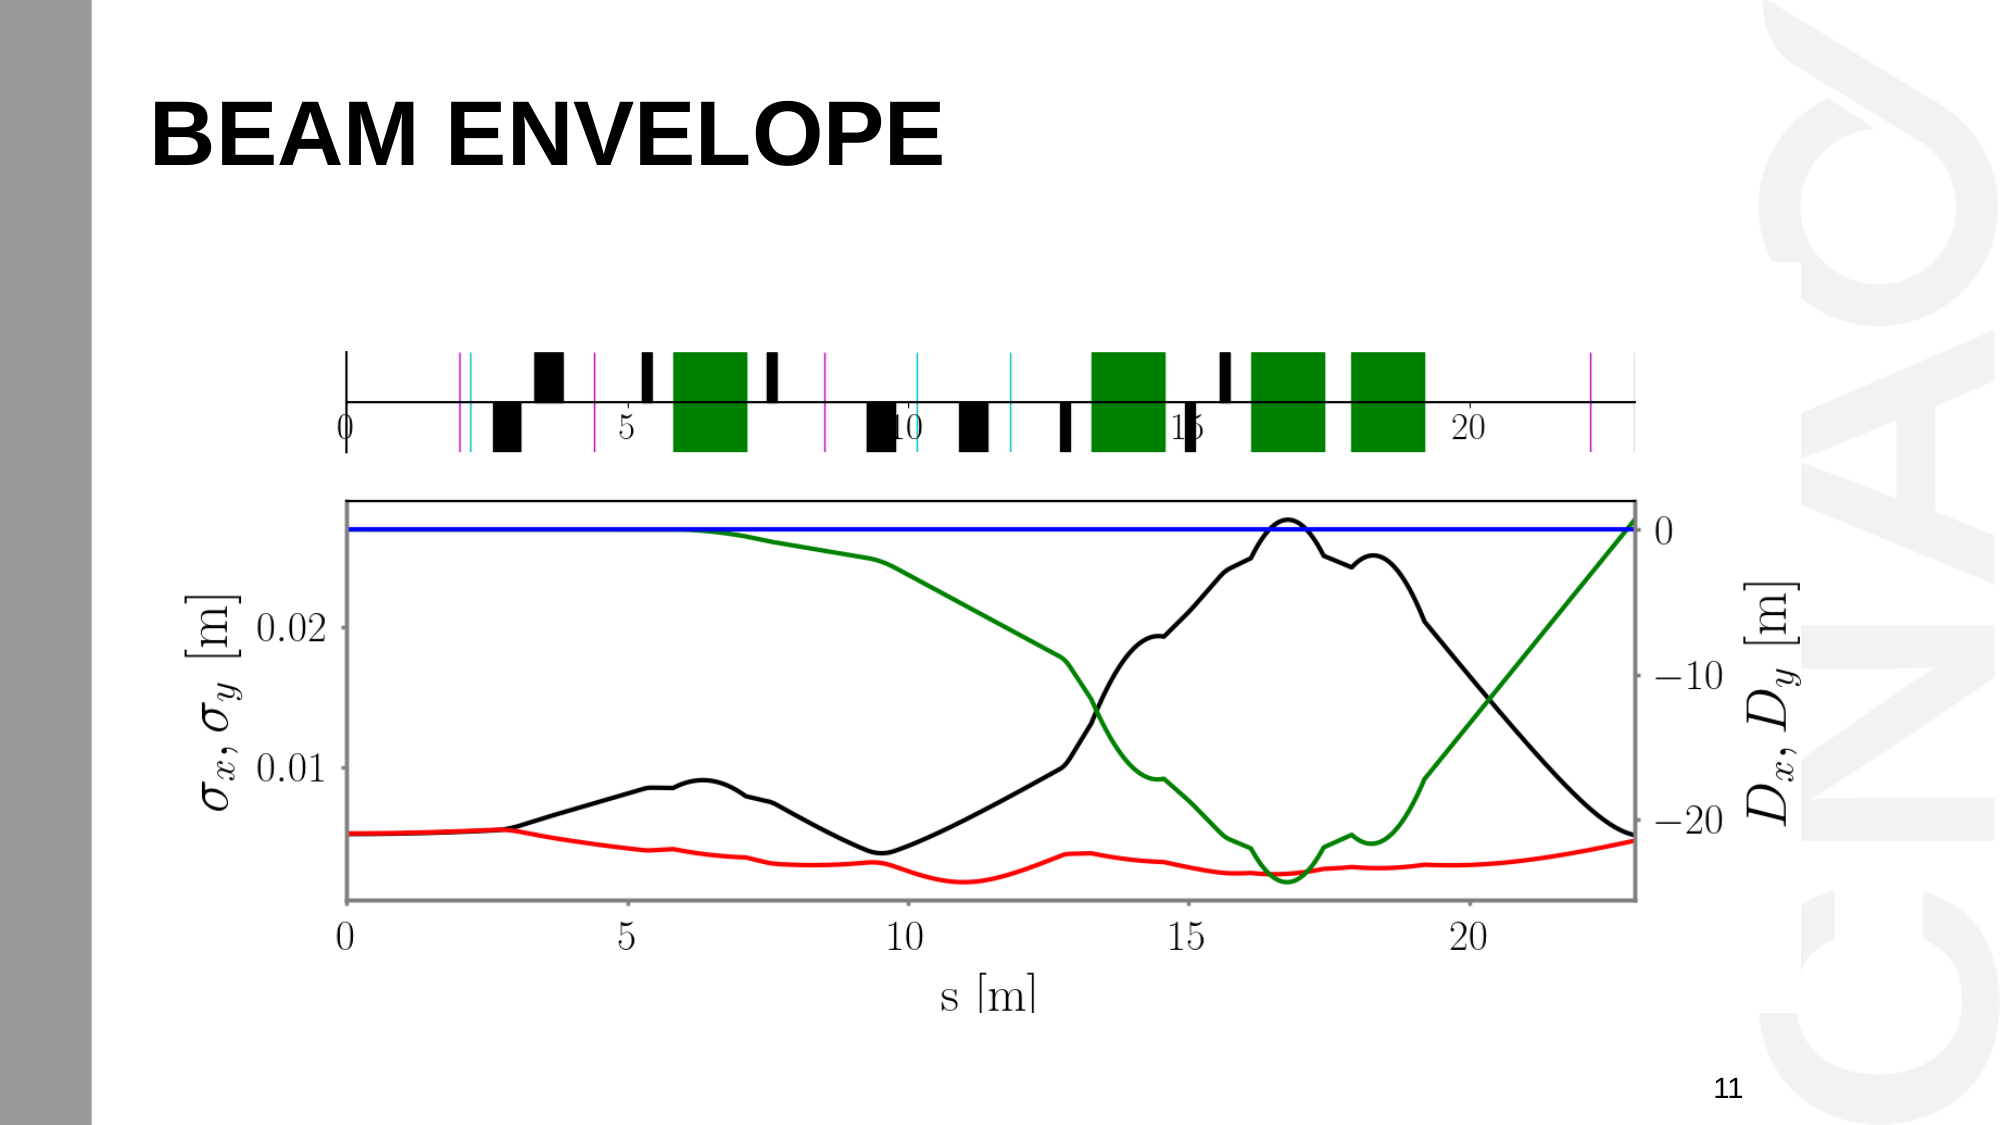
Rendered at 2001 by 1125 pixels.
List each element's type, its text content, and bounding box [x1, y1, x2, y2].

text_box BEAM ENVELOPE [135, 75, 1276, 193]
picture [139, 0, 2000, 1125]
